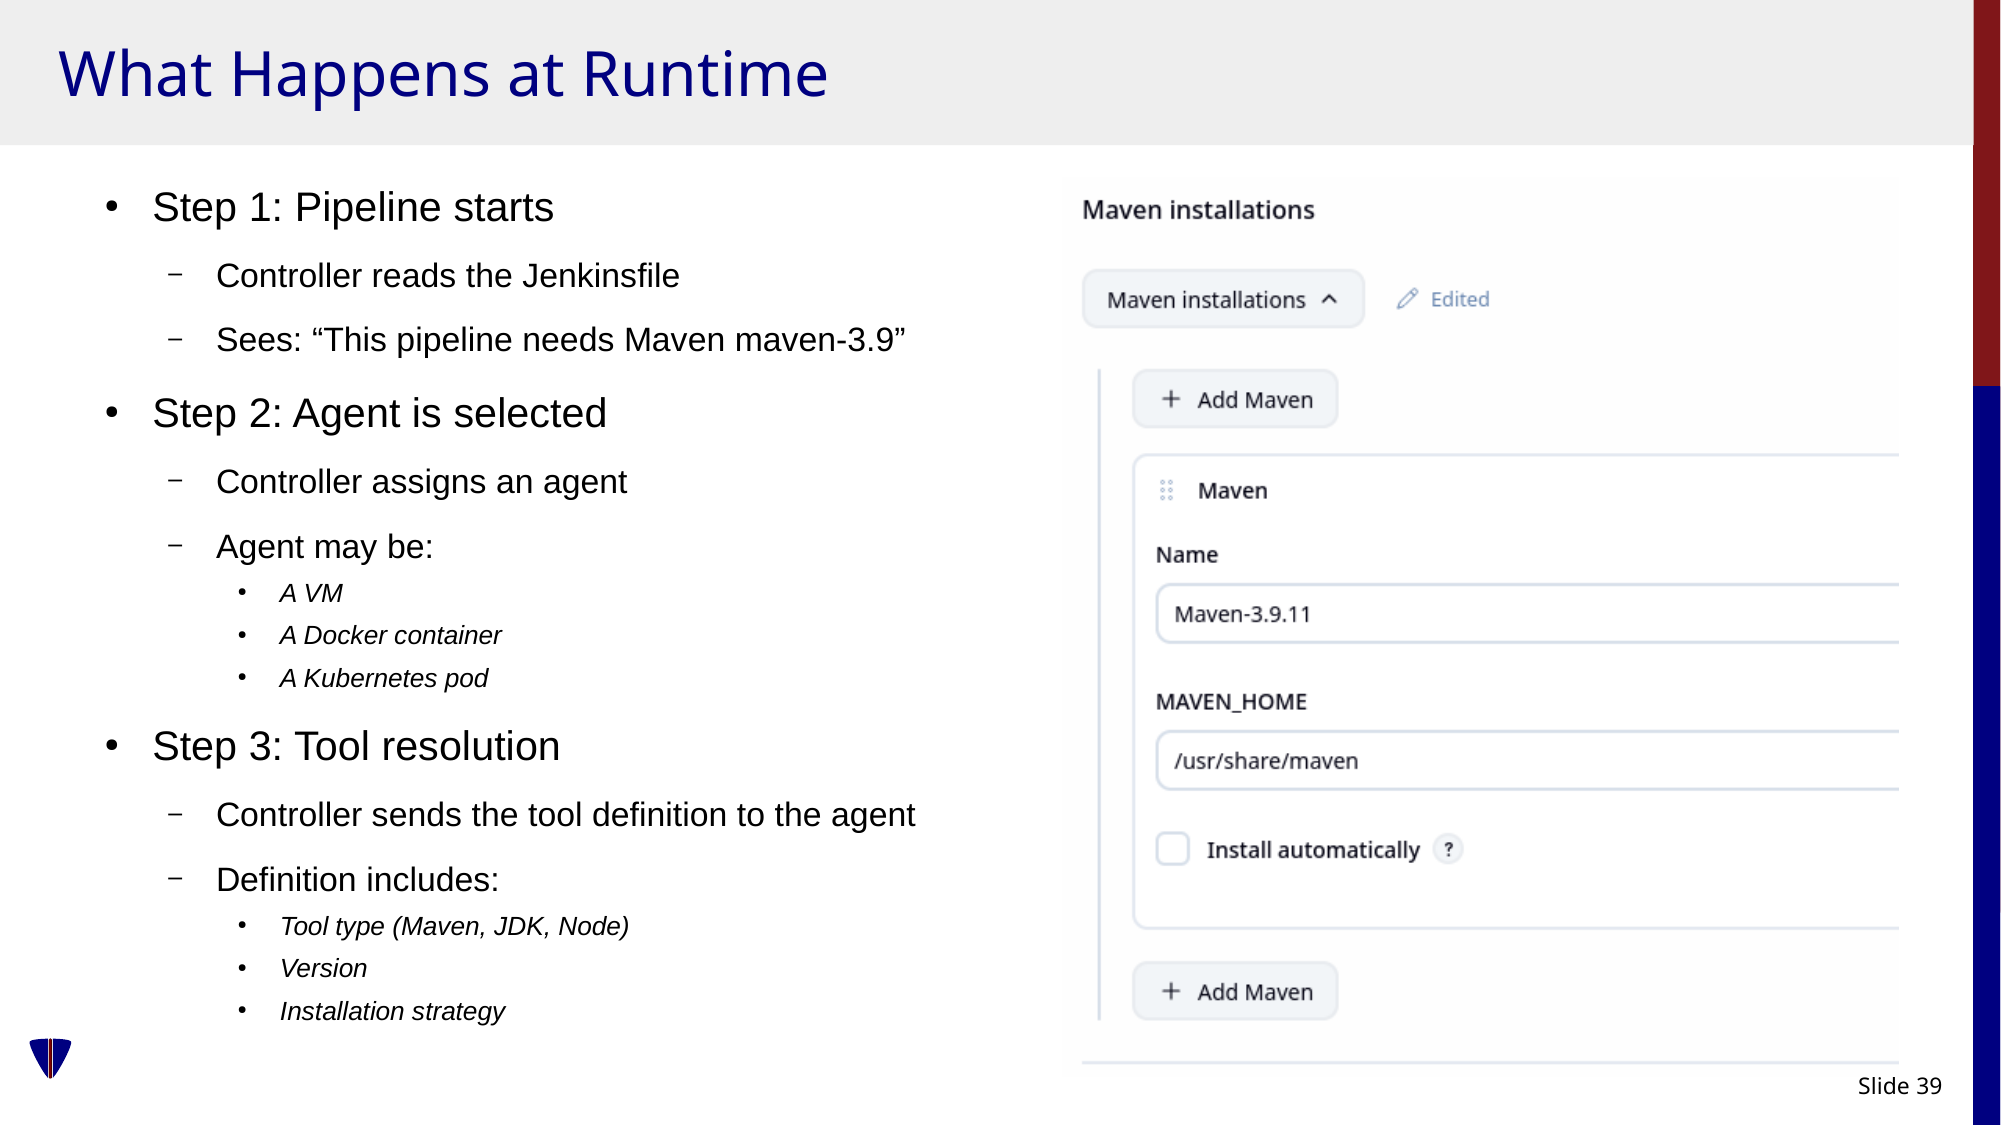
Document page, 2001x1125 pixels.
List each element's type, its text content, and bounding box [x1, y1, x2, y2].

picture [1062, 177, 1899, 1077]
title What Happens at Runtime [0, 0, 1974, 146]
list Step 1: Pipeline starts Controller reads the Jenkinsfile Sees: “This pipeline needs Maven maven-3.9” Step 2: Agent is selected Controller assigns an agent Agent may be: A VM A Docker container A Kubernetes pod Step 3: Tool resolution Controller sends the tool definition to the agent Definition includes: Tool type (Maven, JDK, Node) Version Installation strategy [88, 177, 945, 1034]
